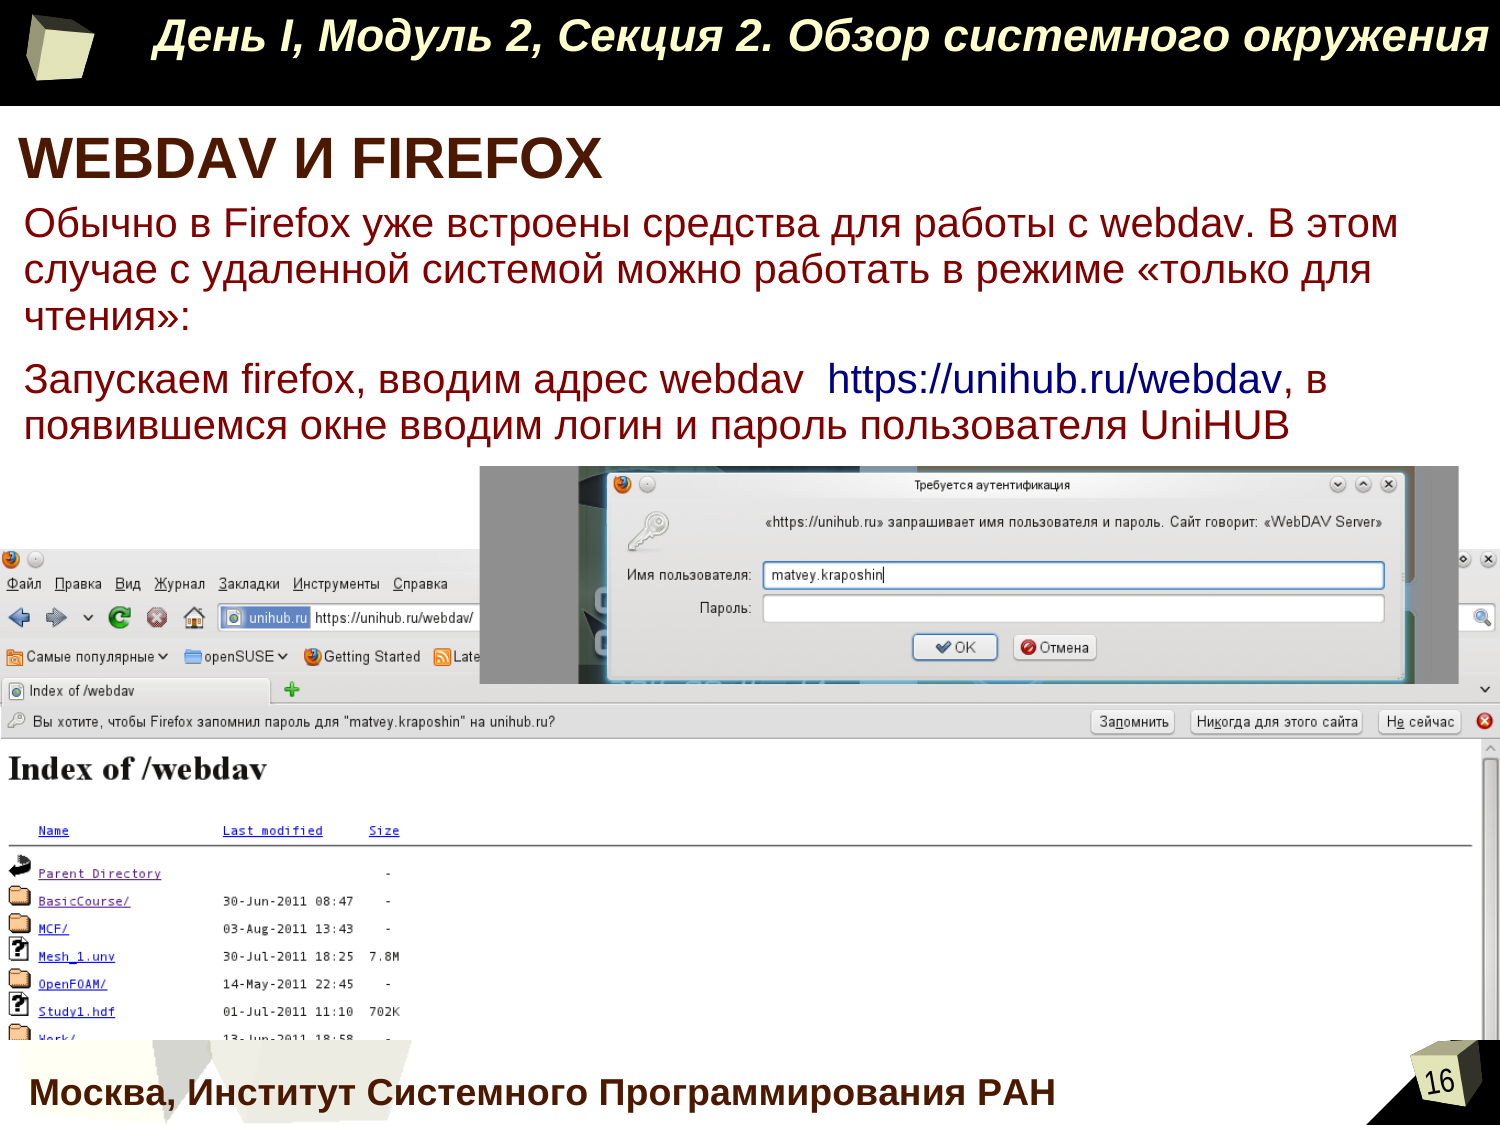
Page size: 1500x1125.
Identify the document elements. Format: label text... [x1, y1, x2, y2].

text_box WEBDAV И FIREFOX [4, 112, 1500, 198]
text_box Обычно в Firefox уже встроены средства для работы с webdav. В этом случае с удаленной системой можно работать в режиме «только для чтения»: Запускаем firefox, вводим адрес webdav https://unihub.ru/webdav, в появившемся окне вводим логин и пароль пользователя UniHUB [23, 199, 1471, 449]
picture [423, 1088, 433, 1102]
picture [0, 466, 1500, 1125]
